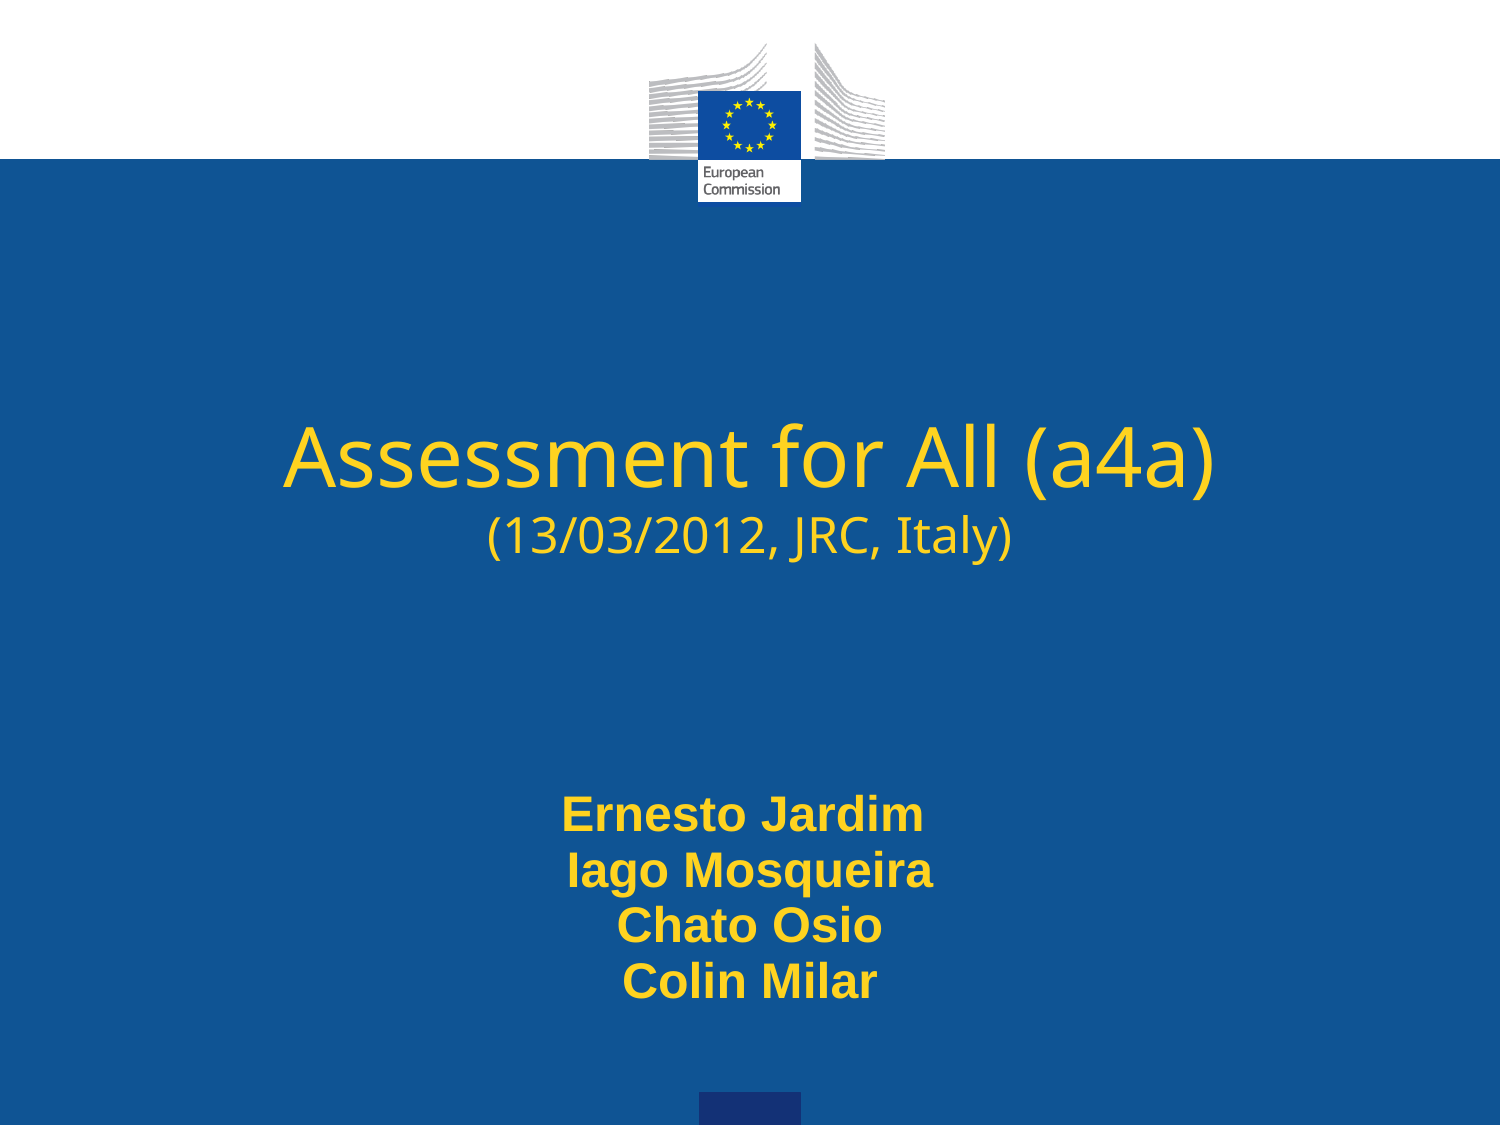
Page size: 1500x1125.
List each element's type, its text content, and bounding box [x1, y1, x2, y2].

title Assessment for All (a4a) (13/03/2012, JRC, Italy) [0, 303, 1500, 664]
text_box Ernesto Jardim Iago Mosqueira Chato Osio Colin Milar [93, 778, 1407, 1017]
